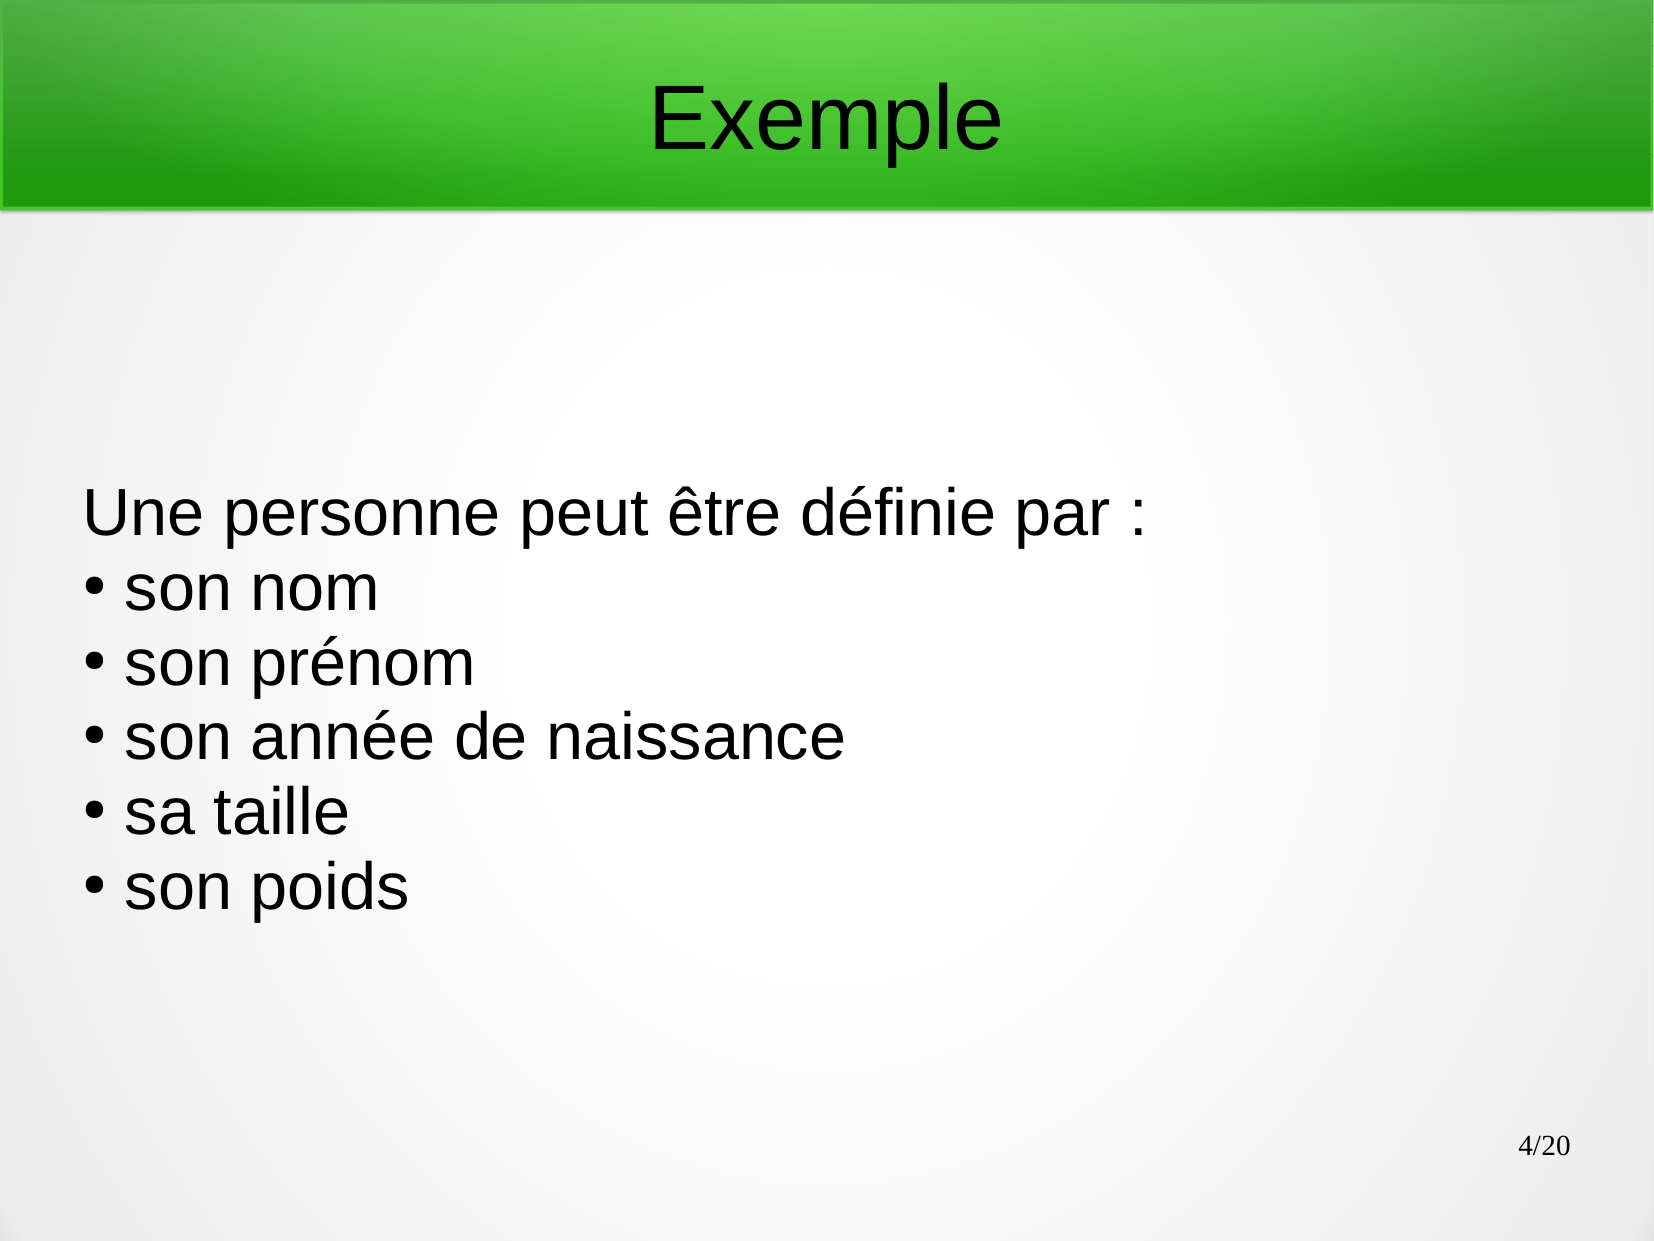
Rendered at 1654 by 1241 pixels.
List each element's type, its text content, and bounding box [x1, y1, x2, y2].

subtitle Une personne peut être définie par : son nom son prénom son année de naissance sa taille son poids [82, 290, 1571, 1109]
title Exemple [82, 47, 1571, 189]
